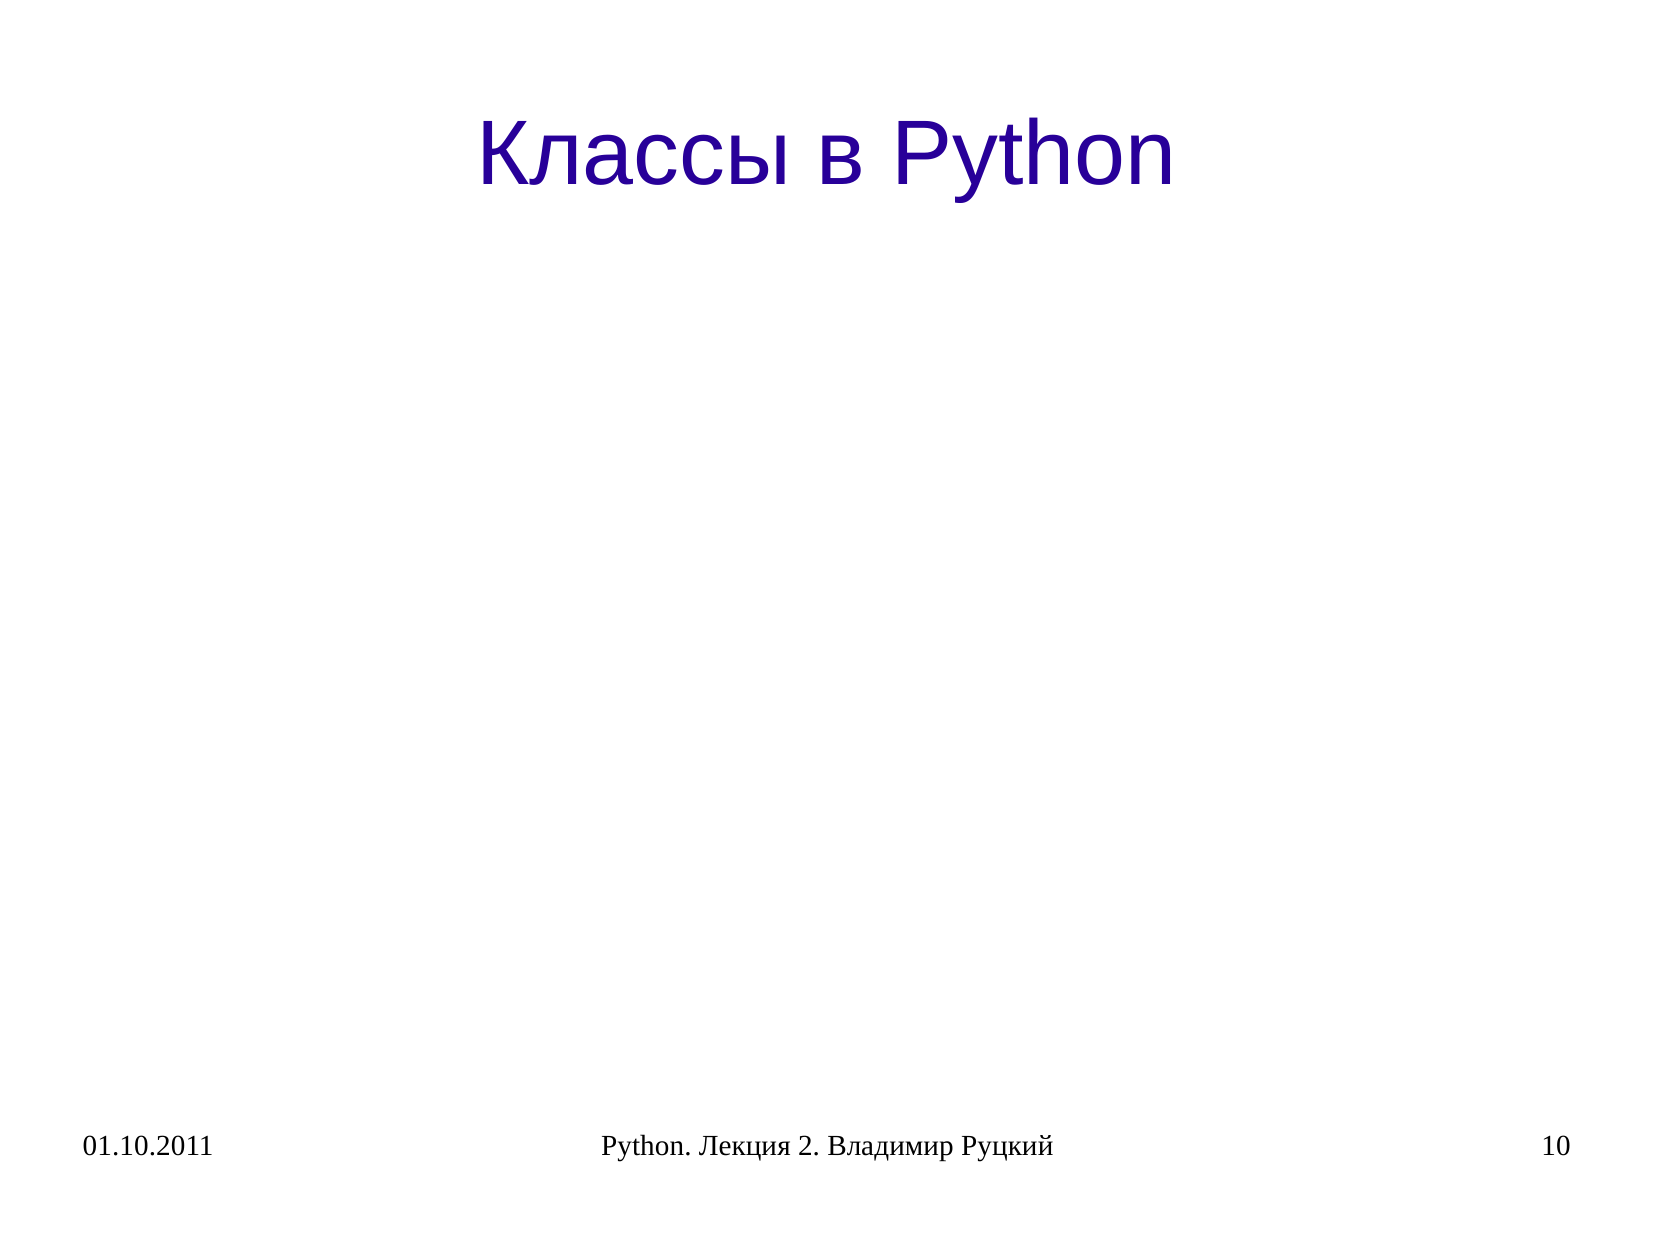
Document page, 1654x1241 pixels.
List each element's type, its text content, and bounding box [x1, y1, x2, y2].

title Классы в Python [82, 49, 1571, 257]
